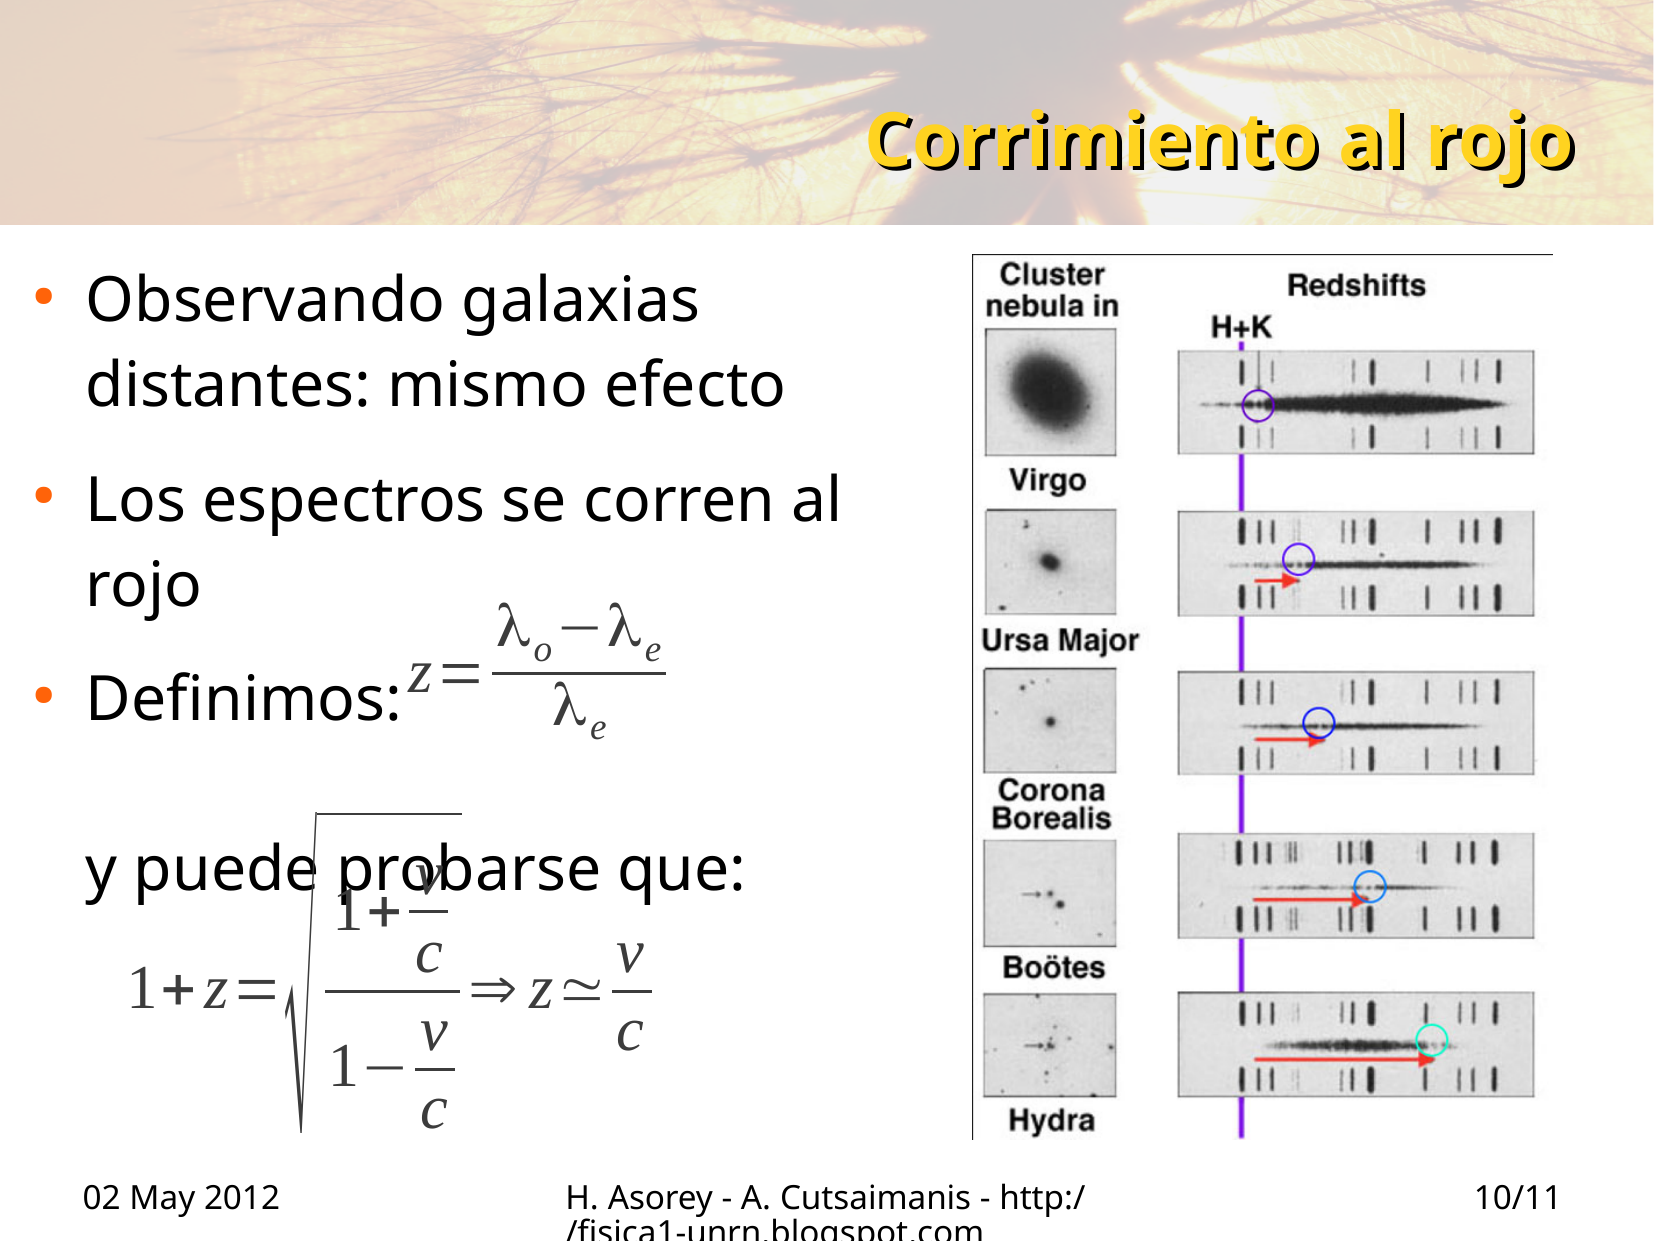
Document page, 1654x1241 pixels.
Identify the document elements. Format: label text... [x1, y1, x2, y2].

picture [972, 254, 1553, 1141]
list Observando galaxias distantes: mismo efecto Los espectros se corren al rojo Definimos: y puede probarse que: [15, 255, 946, 1156]
chart [120, 810, 661, 1143]
picture [0, 0, 1654, 225]
title Corrimiento al rojo [86, 49, 1576, 226]
chart [399, 600, 676, 748]
